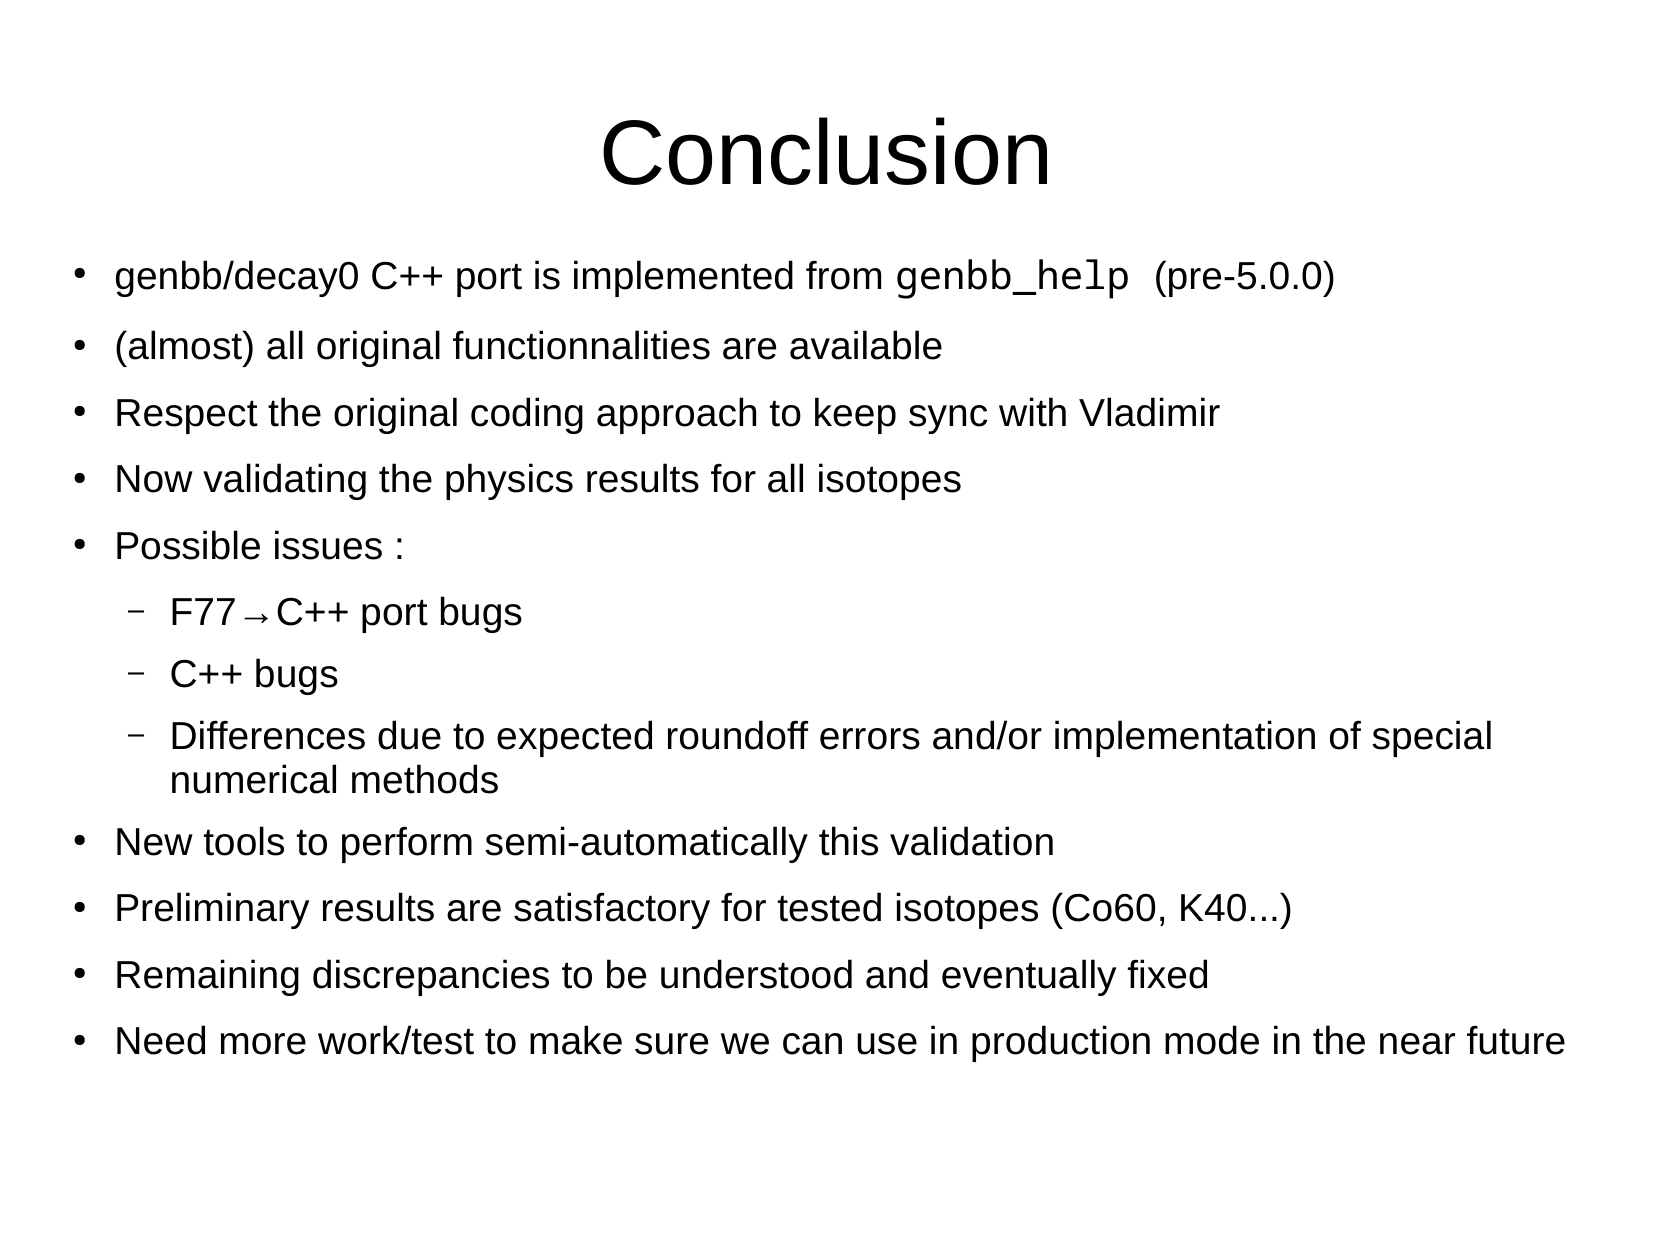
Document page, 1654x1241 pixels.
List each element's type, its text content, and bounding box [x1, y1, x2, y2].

list genbb/decay0 C++ port is implemented from genbb_help (pre-5.0.0) (almost) all original functionnalities are available Respect the original coding approach to keep sync with Vladimir Now validating the physics results for all isotopes Possible issues : F77→C++ port bugs C++ bugs Differences due to expected roundoff errors and/or implementation of special numerical methods New tools to perform semi-automatically this validation Preliminary results are satisfactory for tested isotopes (Co60, K40...) Remaining discrepancies to be understood and eventually fixed Need more work/test to make sure we can use in production mode in the near future [59, 248, 1583, 1104]
title Conclusion [82, 49, 1571, 248]
